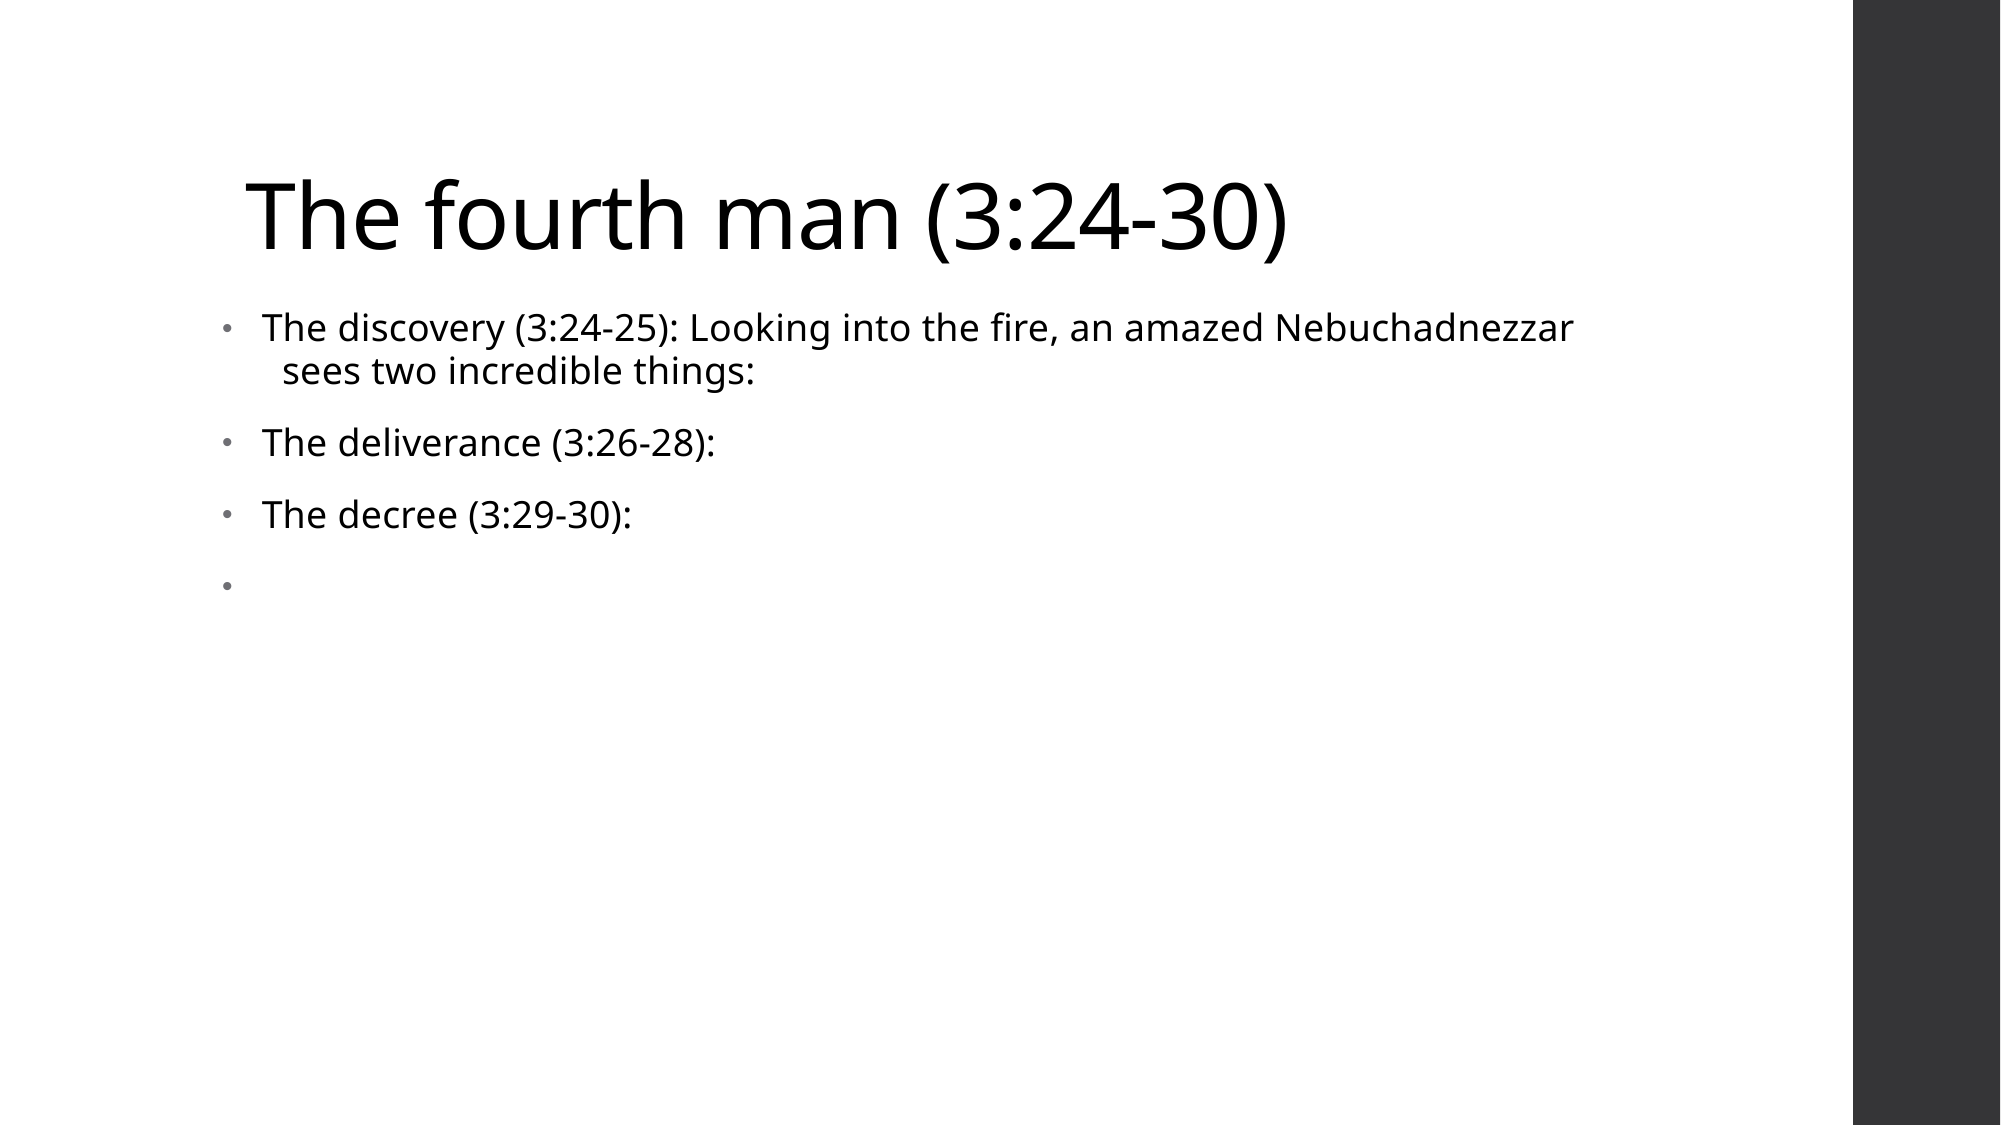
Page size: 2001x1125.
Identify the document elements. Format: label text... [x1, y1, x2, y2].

list The discovery (3:24-25): Looking into the fire, an amazed Nebuchadnezzar sees two incredible things: The deliverance (3:26-28): The decree (3:29-30): [206, 299, 1617, 1014]
title The fourth man (3:24-30) [206, 60, 1797, 278]
